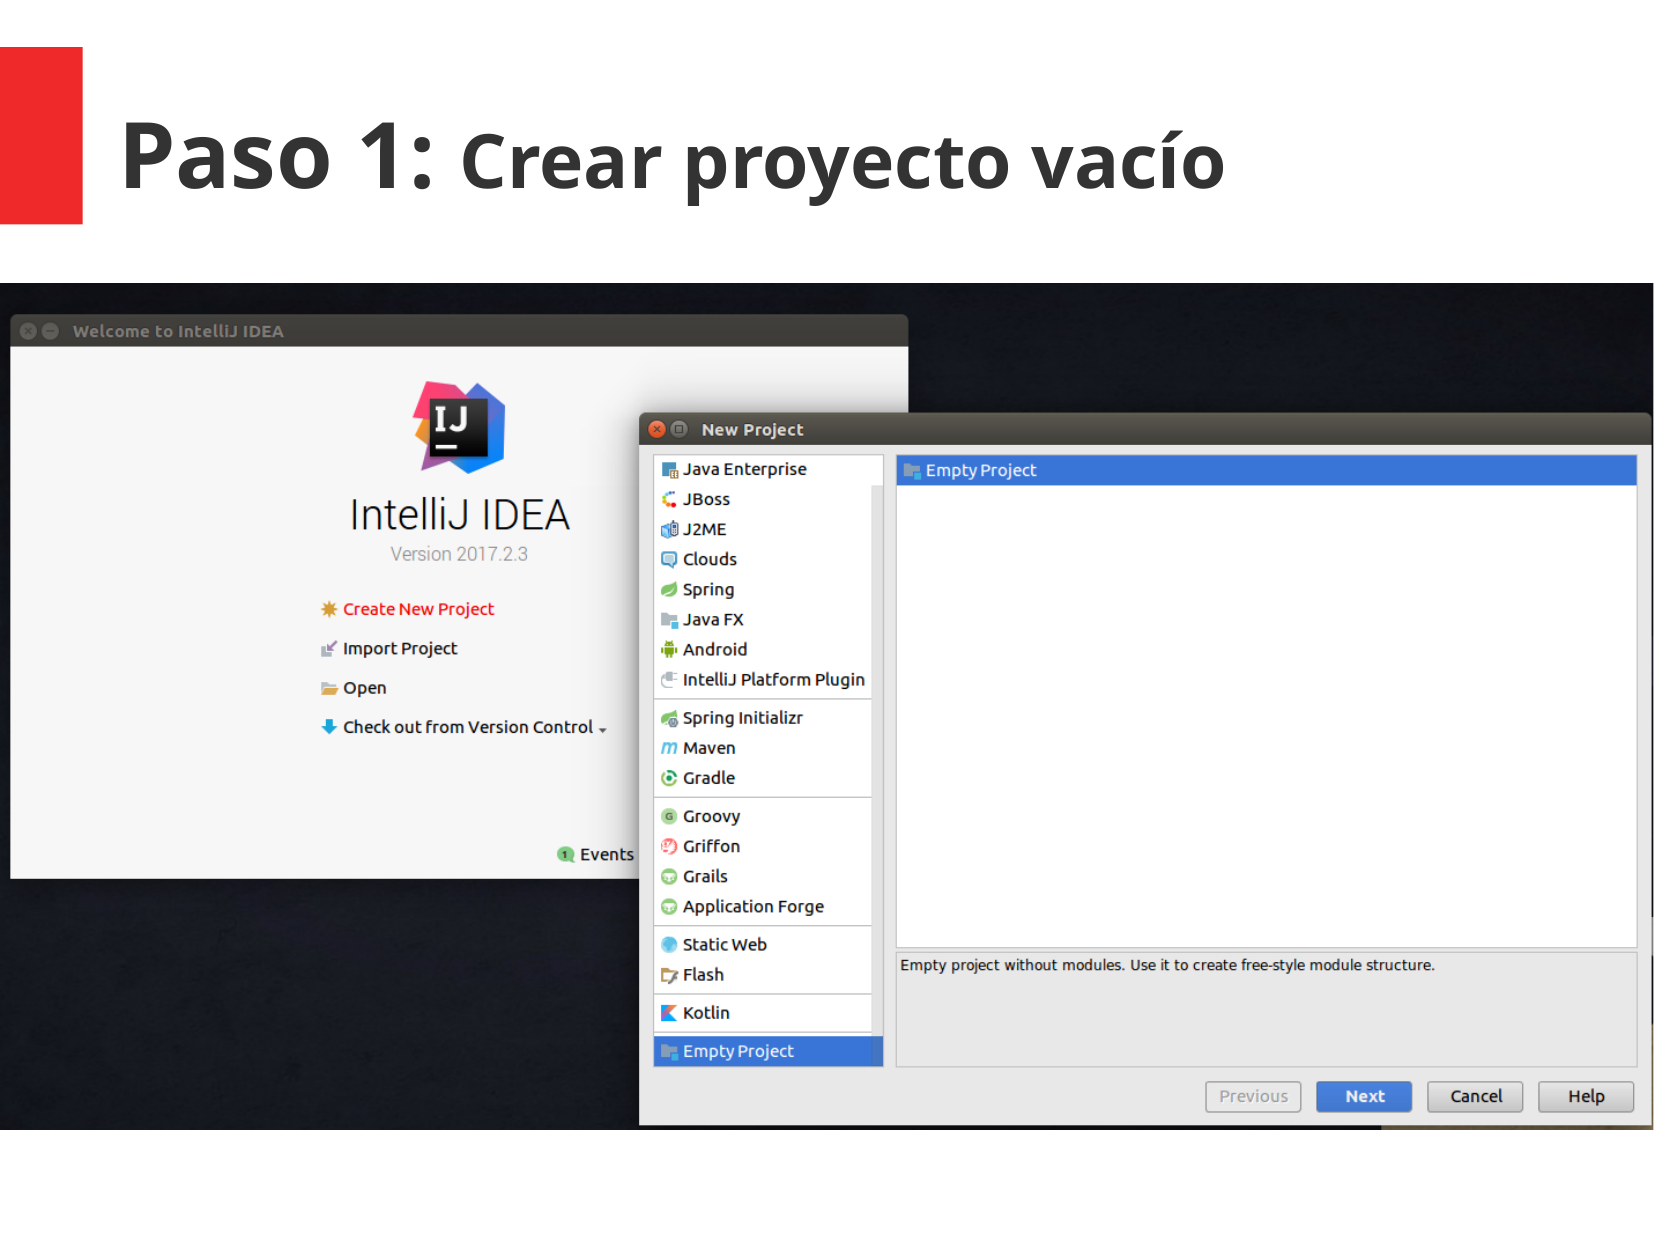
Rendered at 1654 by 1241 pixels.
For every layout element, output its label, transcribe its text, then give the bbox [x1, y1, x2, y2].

picture [0, 283, 1654, 1130]
title Paso 1: Crear proyecto vacío [118, 49, 1571, 257]
